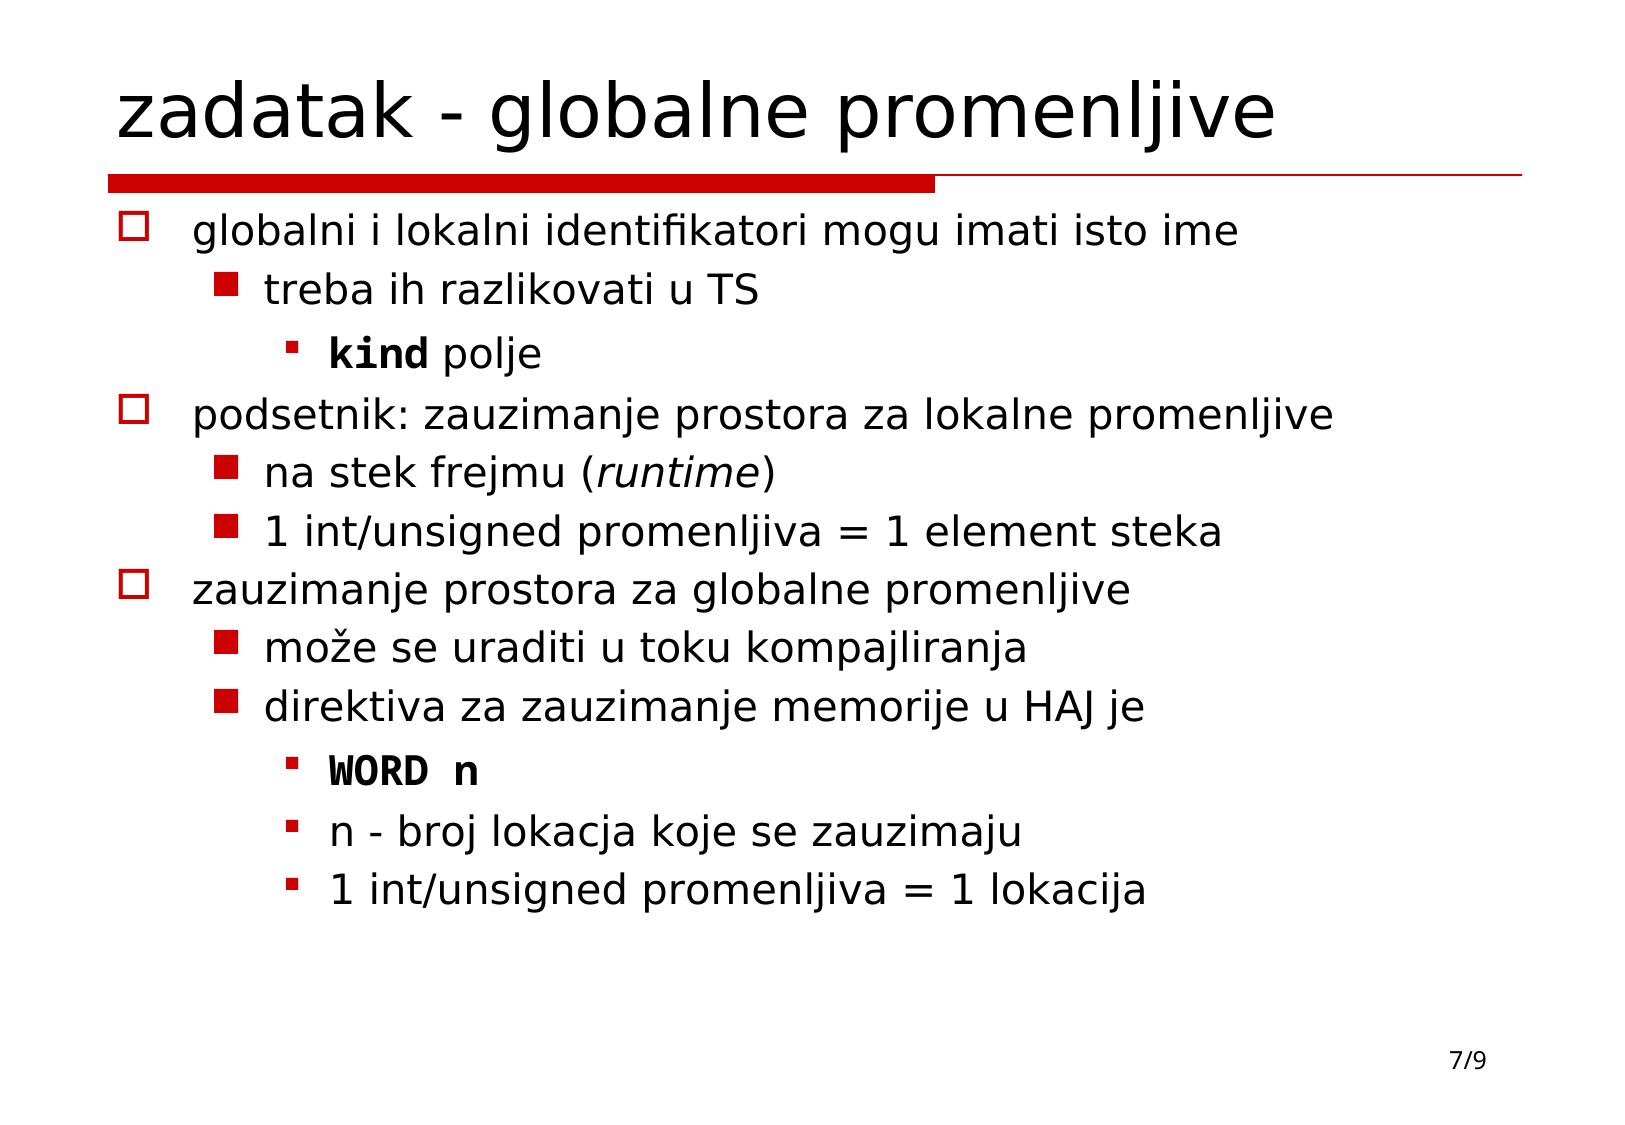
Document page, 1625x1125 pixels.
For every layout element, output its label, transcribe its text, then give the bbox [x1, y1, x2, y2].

title zadatak - globalne promenljive [101, 56, 1524, 163]
list globalni i lokalni identifikatori mogu imati isto ime treba ih razlikovati u TS kind polje podsetnik: zauzimanje prostora za lokalne promenljive na stek frejmu (runtime) 1 int/unsigned promenljiva = 1 element steka zauzimanje prostora za globalne promenljive može se uraditi u toku kompajliranja direktiva za zauzimanje memorije u HAJ je WORD n n - broj lokacja koje se zauzimaju 1 int/unsigned promenljiva = 1 lokacija [100, 199, 1522, 1080]
